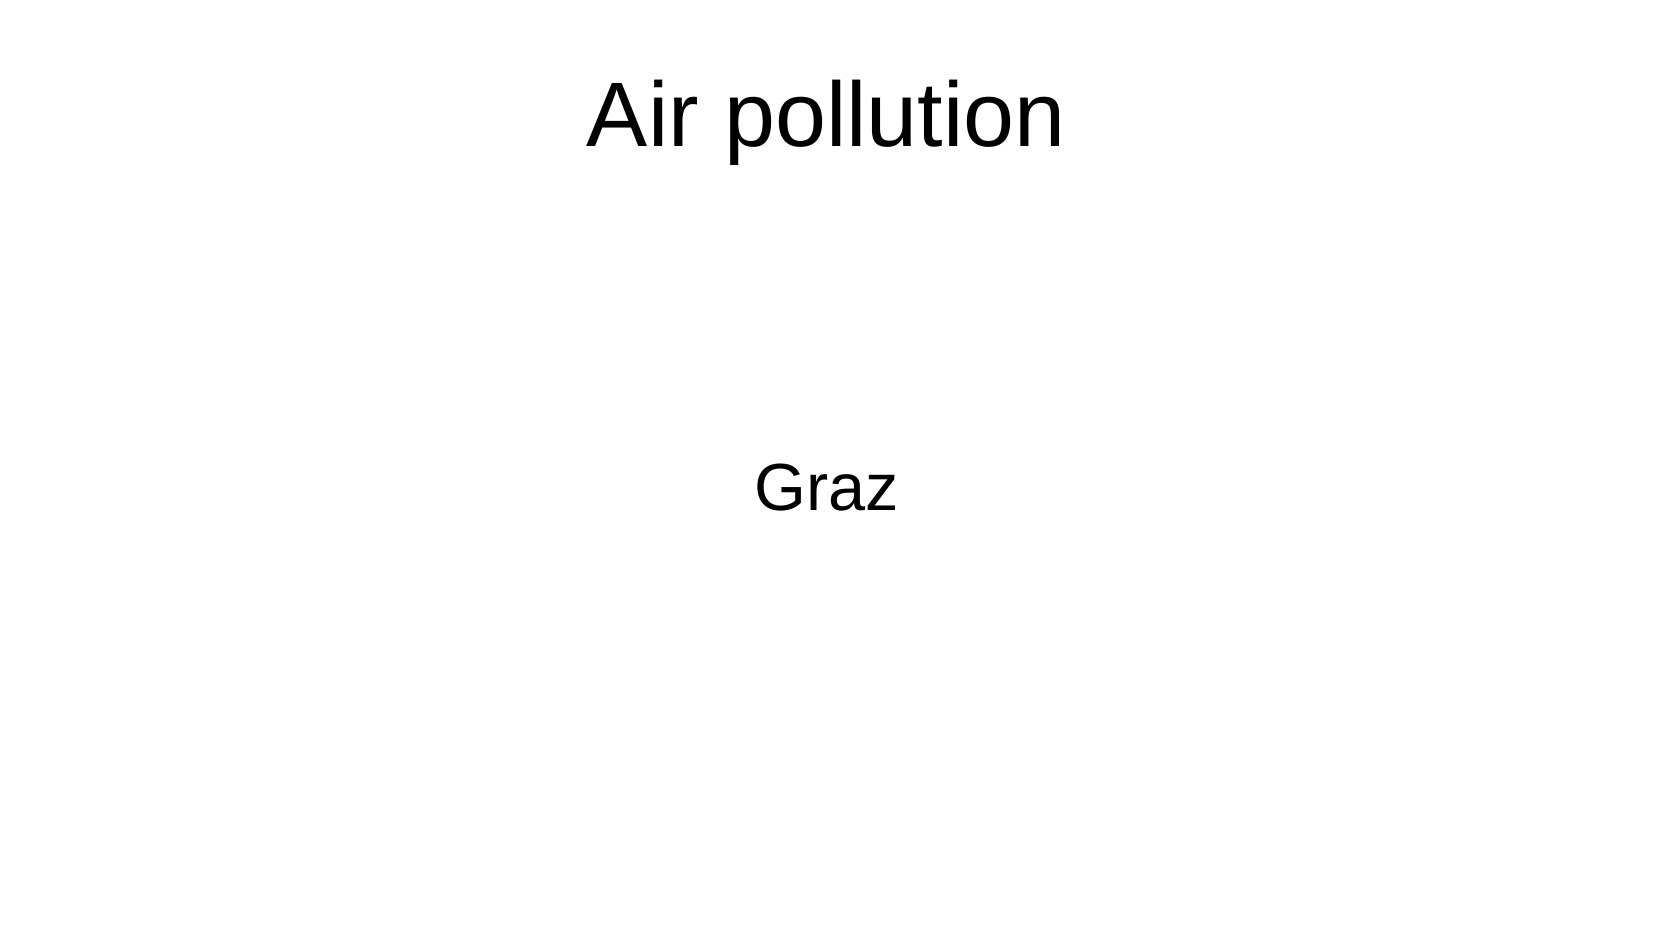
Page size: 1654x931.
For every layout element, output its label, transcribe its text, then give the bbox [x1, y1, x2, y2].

title Air pollution [82, 37, 1571, 193]
subtitle Graz [82, 217, 1571, 758]
